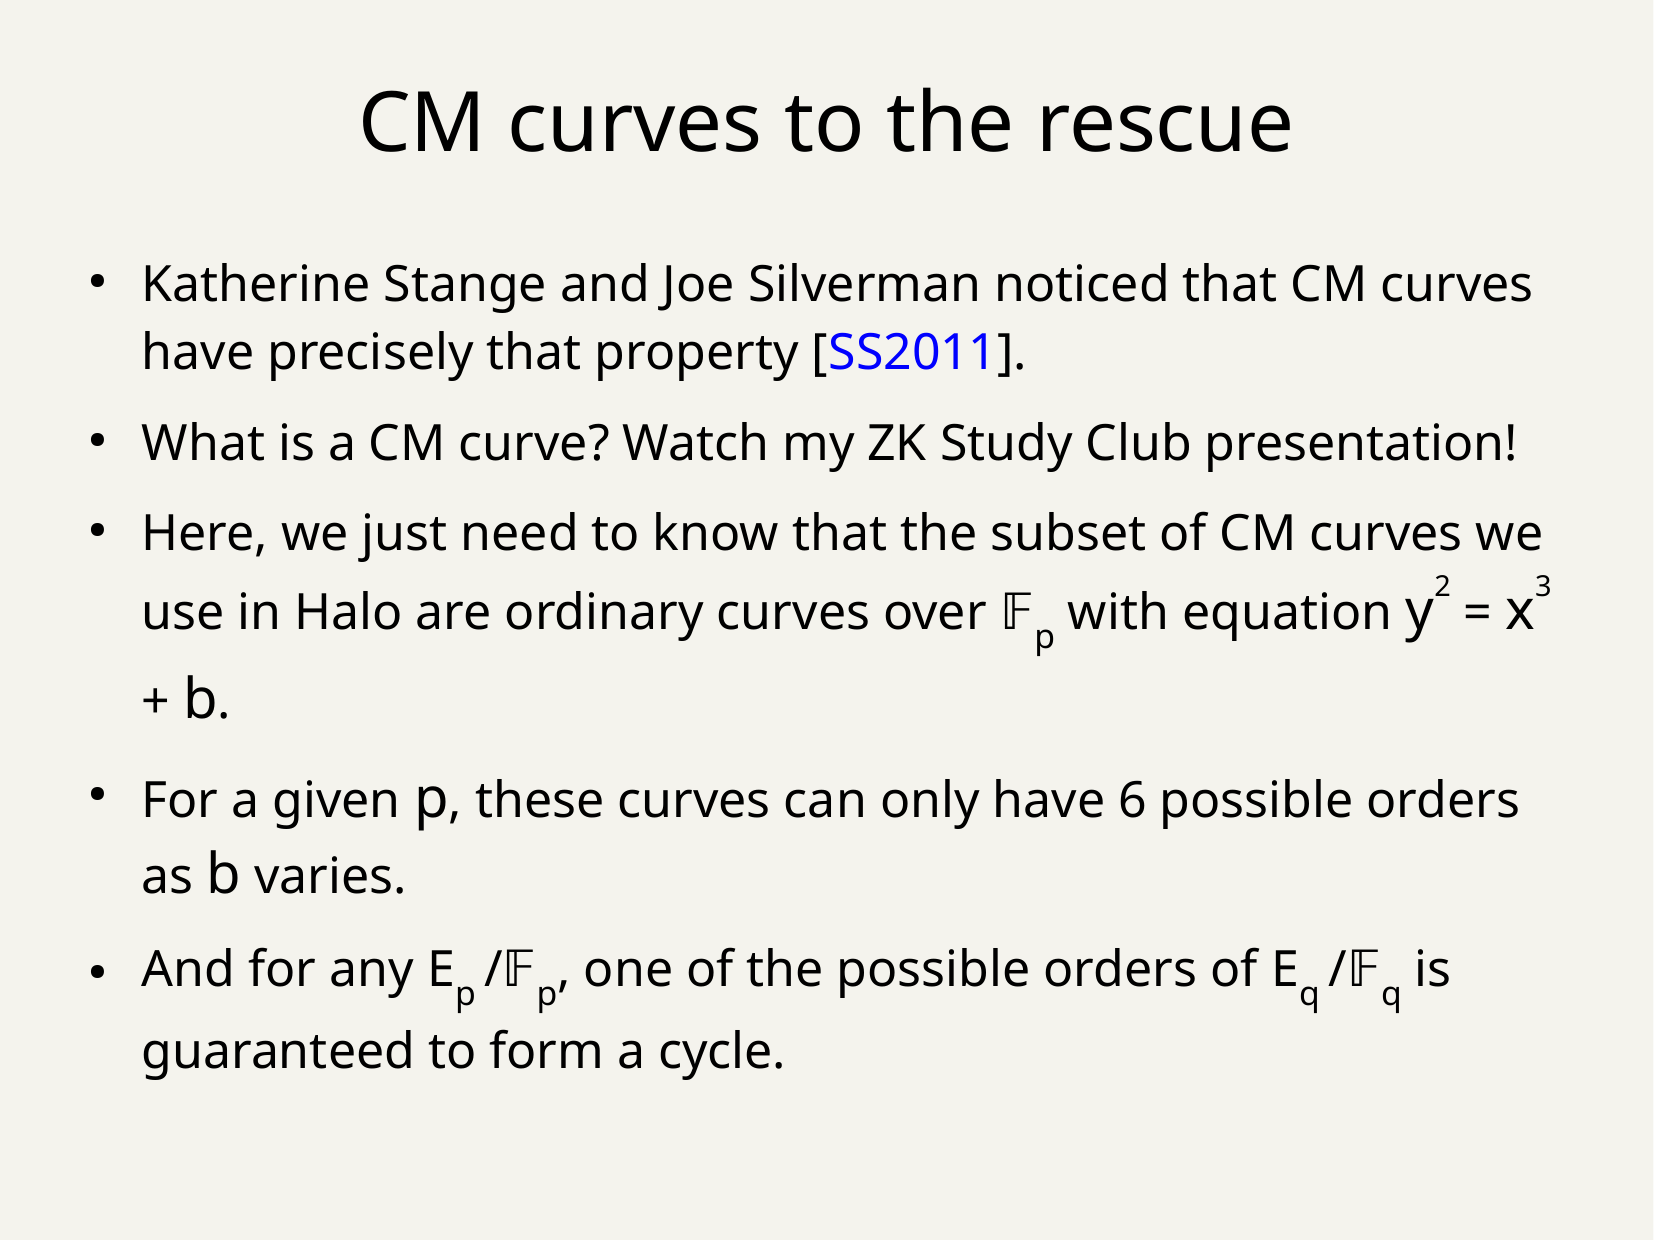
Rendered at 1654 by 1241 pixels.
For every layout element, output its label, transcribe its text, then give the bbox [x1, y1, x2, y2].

list Katherine Stange and Joe Silverman noticed that CM curves have precisely that property [SS2011]. What is a CM curve? Watch my ZK Study Club presentation! Here, we just need to know that the subset of CM curves we use in Halo are ordinary curves over 𝔽p with equation y2 = x3 + b. For a given p, these curves can only have 6 possible orders as b varies. And for any Ep /𝔽p, one of the possible orders of Eq /𝔽q is guaranteed to form a cycle. [70, 248, 1571, 1158]
title CM curves to the rescue [82, 49, 1571, 189]
